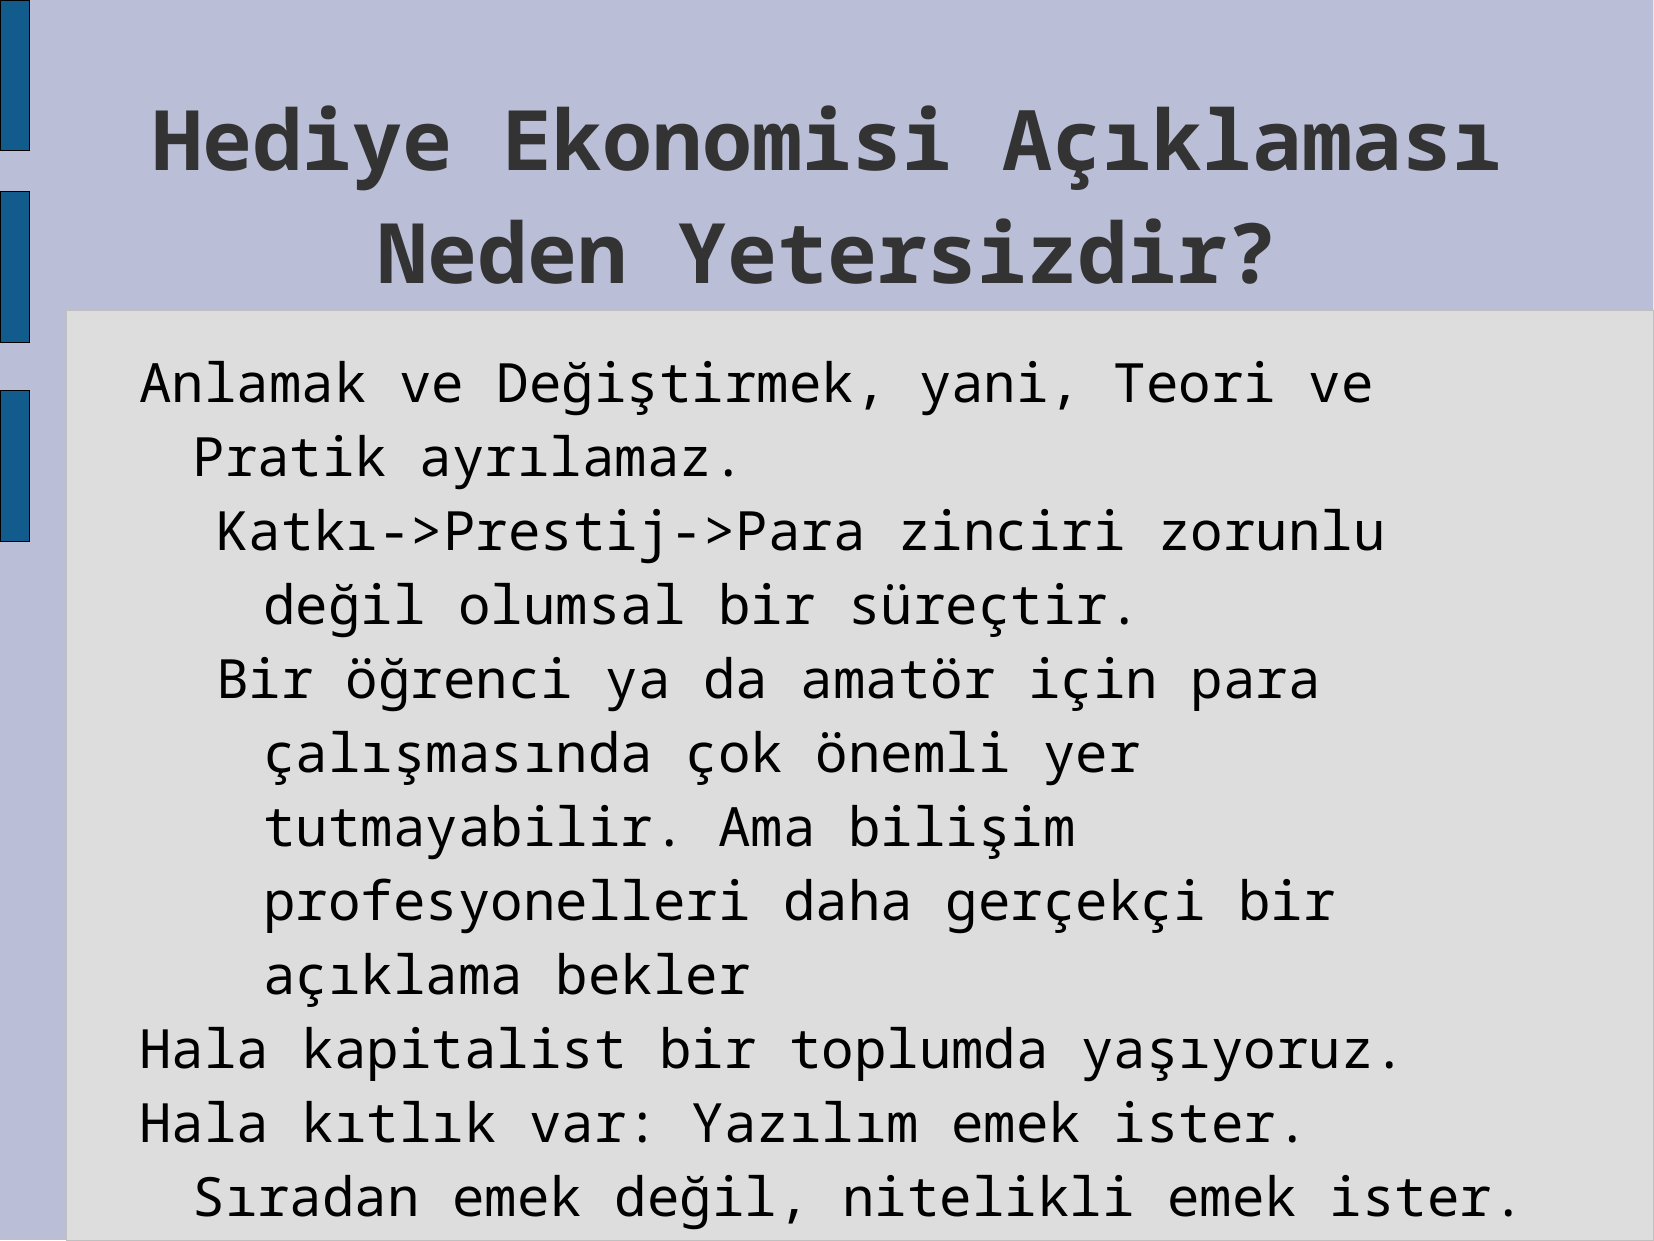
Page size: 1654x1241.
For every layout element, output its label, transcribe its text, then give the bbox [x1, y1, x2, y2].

list Anlamak ve Değiştirmek, yani, Teori ve Pratik ayrılamaz. Katkı->Prestij->Para zinciri zorunlu değil olumsal bir süreçtir. Bir öğrenci ya da amatör için para çalışmasında çok önemli yer tutmayabilir. Ama bilişim profesyonelleri daha gerçekçi bir açıklama bekler Hala kapitalist bir toplumda yaşıyoruz. Hala kıtlık var: Yazılım emek ister. Sıradan emek değil, nitelikli emek ister. [121, 344, 1534, 1164]
title Hediye Ekonomisi Açıklaması Neden Yetersizdir? [121, 91, 1534, 299]
